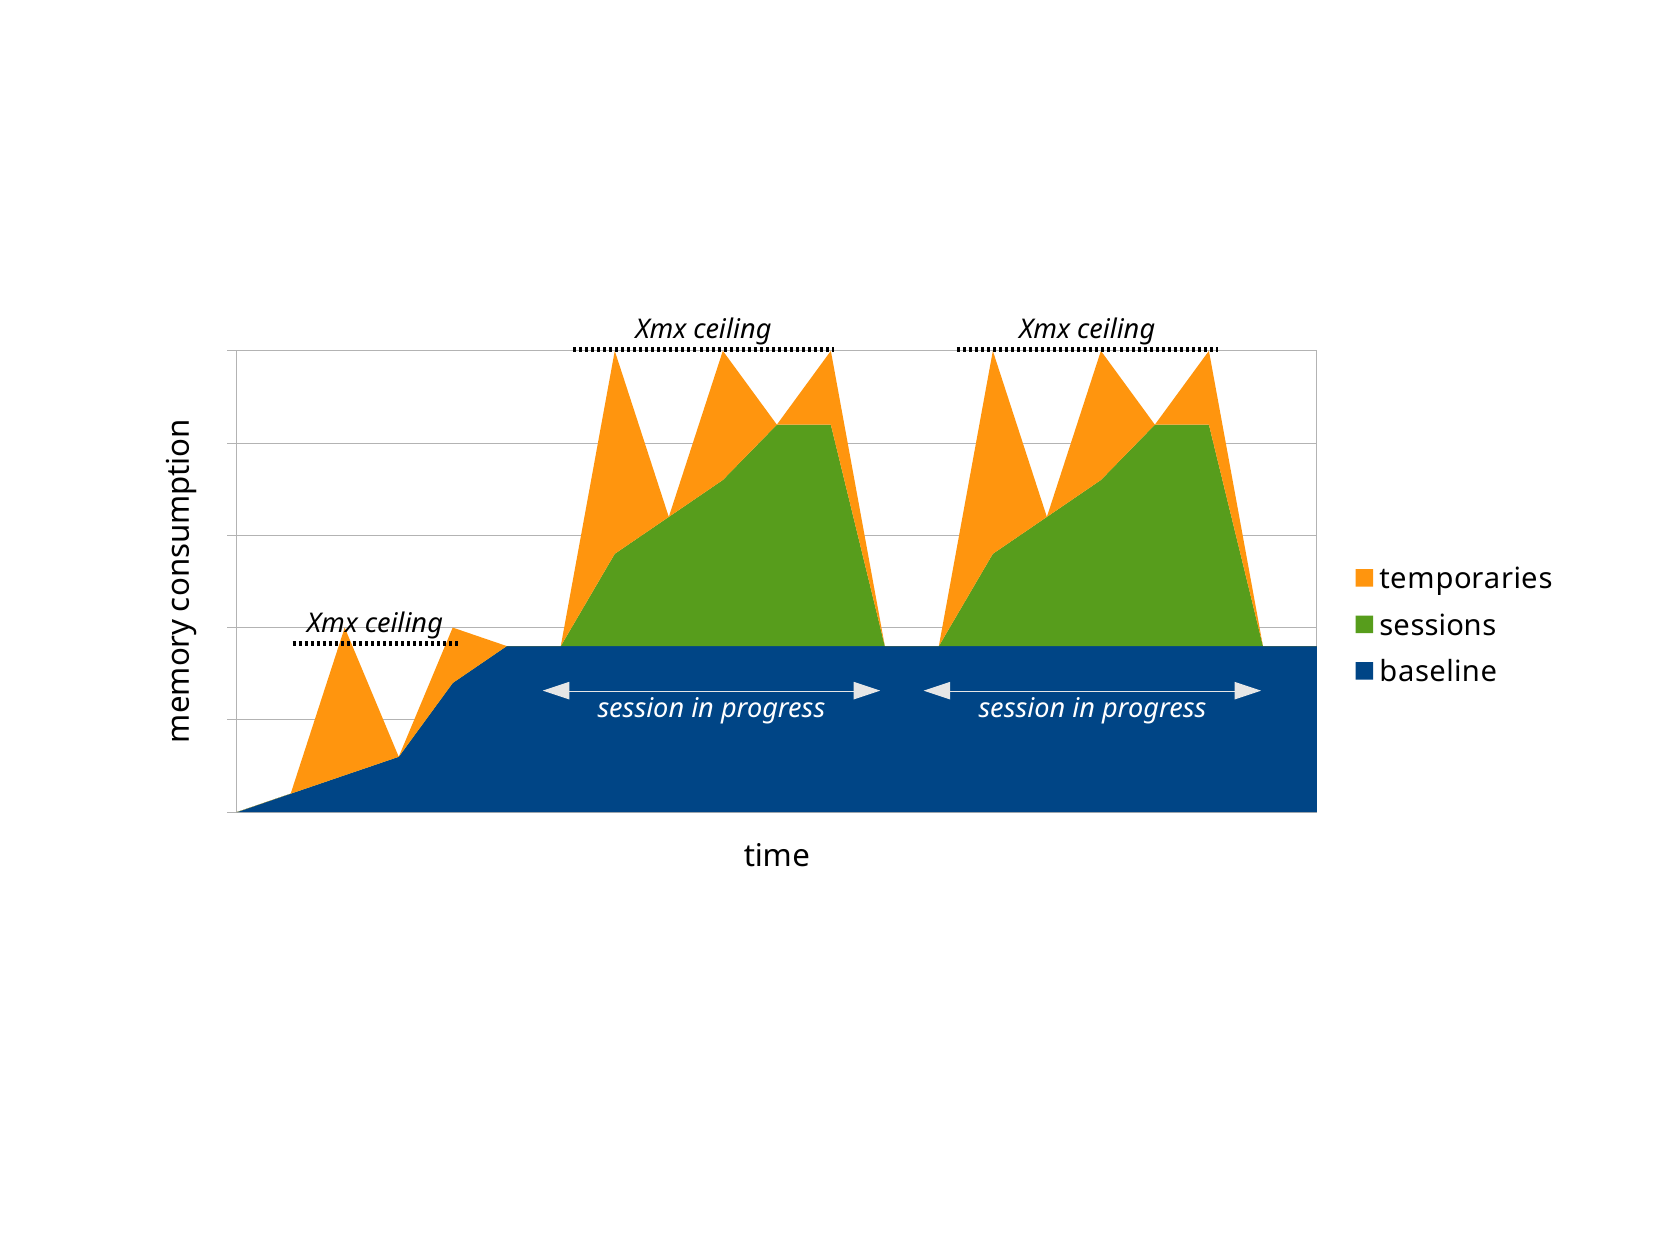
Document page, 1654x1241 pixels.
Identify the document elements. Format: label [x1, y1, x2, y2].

chart [120, 339, 1576, 910]
